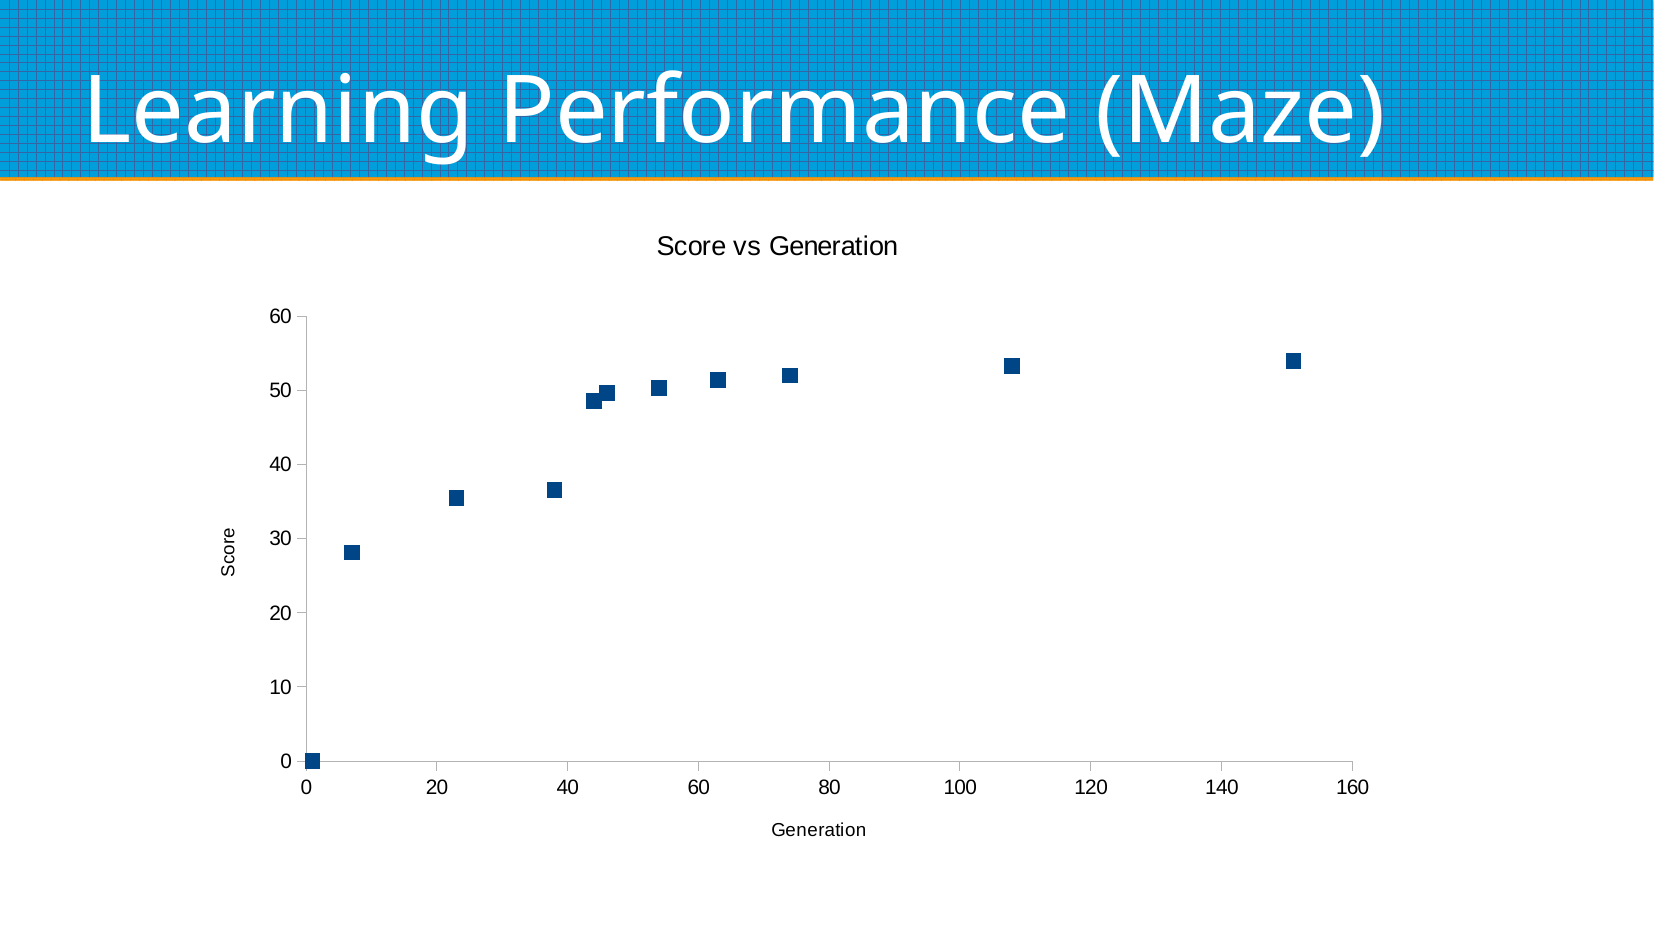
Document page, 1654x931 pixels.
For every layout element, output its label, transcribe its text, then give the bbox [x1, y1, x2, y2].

chart [154, 202, 1400, 903]
title Learning Performance (Maze) [82, 14, 1571, 171]
